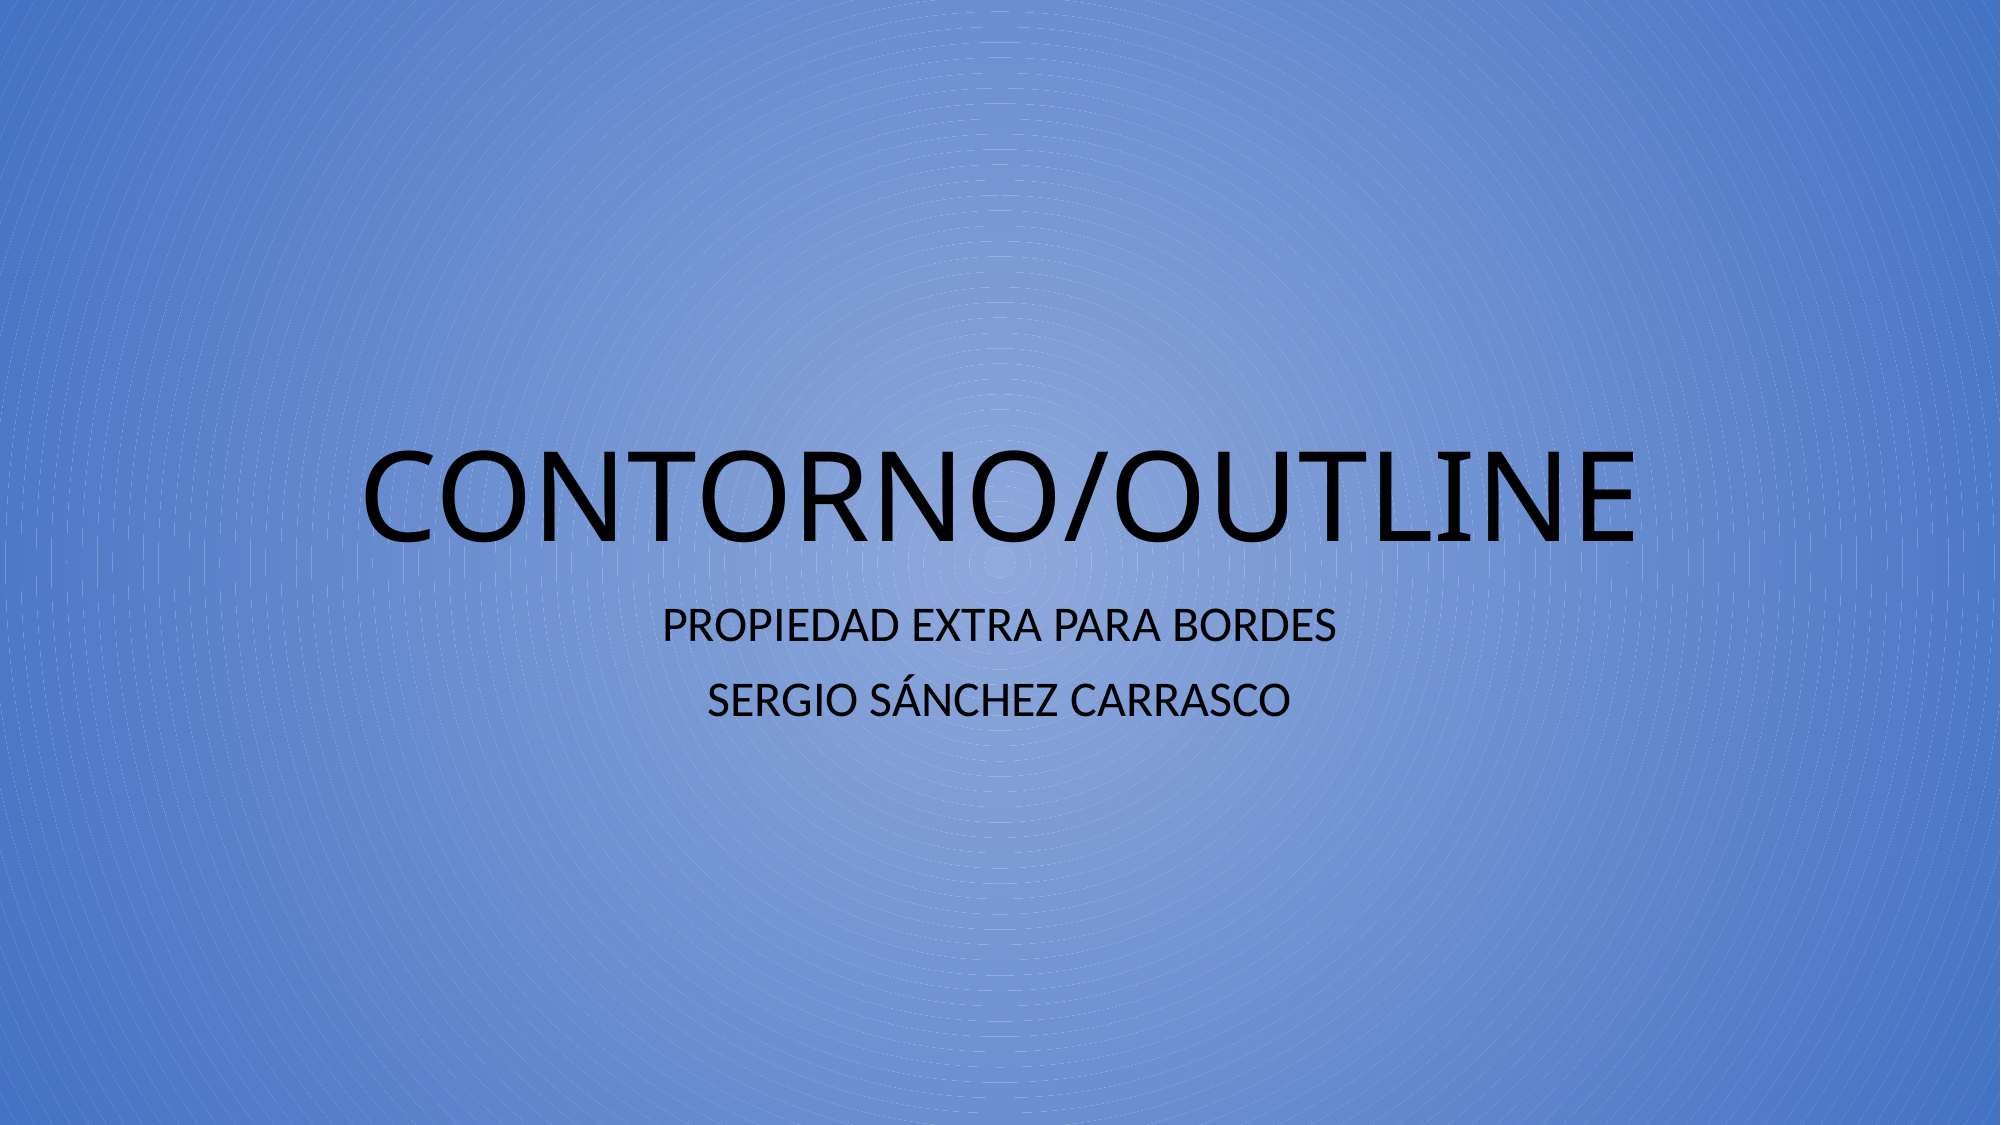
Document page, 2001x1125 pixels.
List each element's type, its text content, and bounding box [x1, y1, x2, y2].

subtitle PROPIEDAD EXTRA PARA BORDES SERGIO SÁNCHEZ CARRASCO [249, 590, 1750, 863]
title CONTORNO/OUTLINE [249, 184, 1750, 576]
